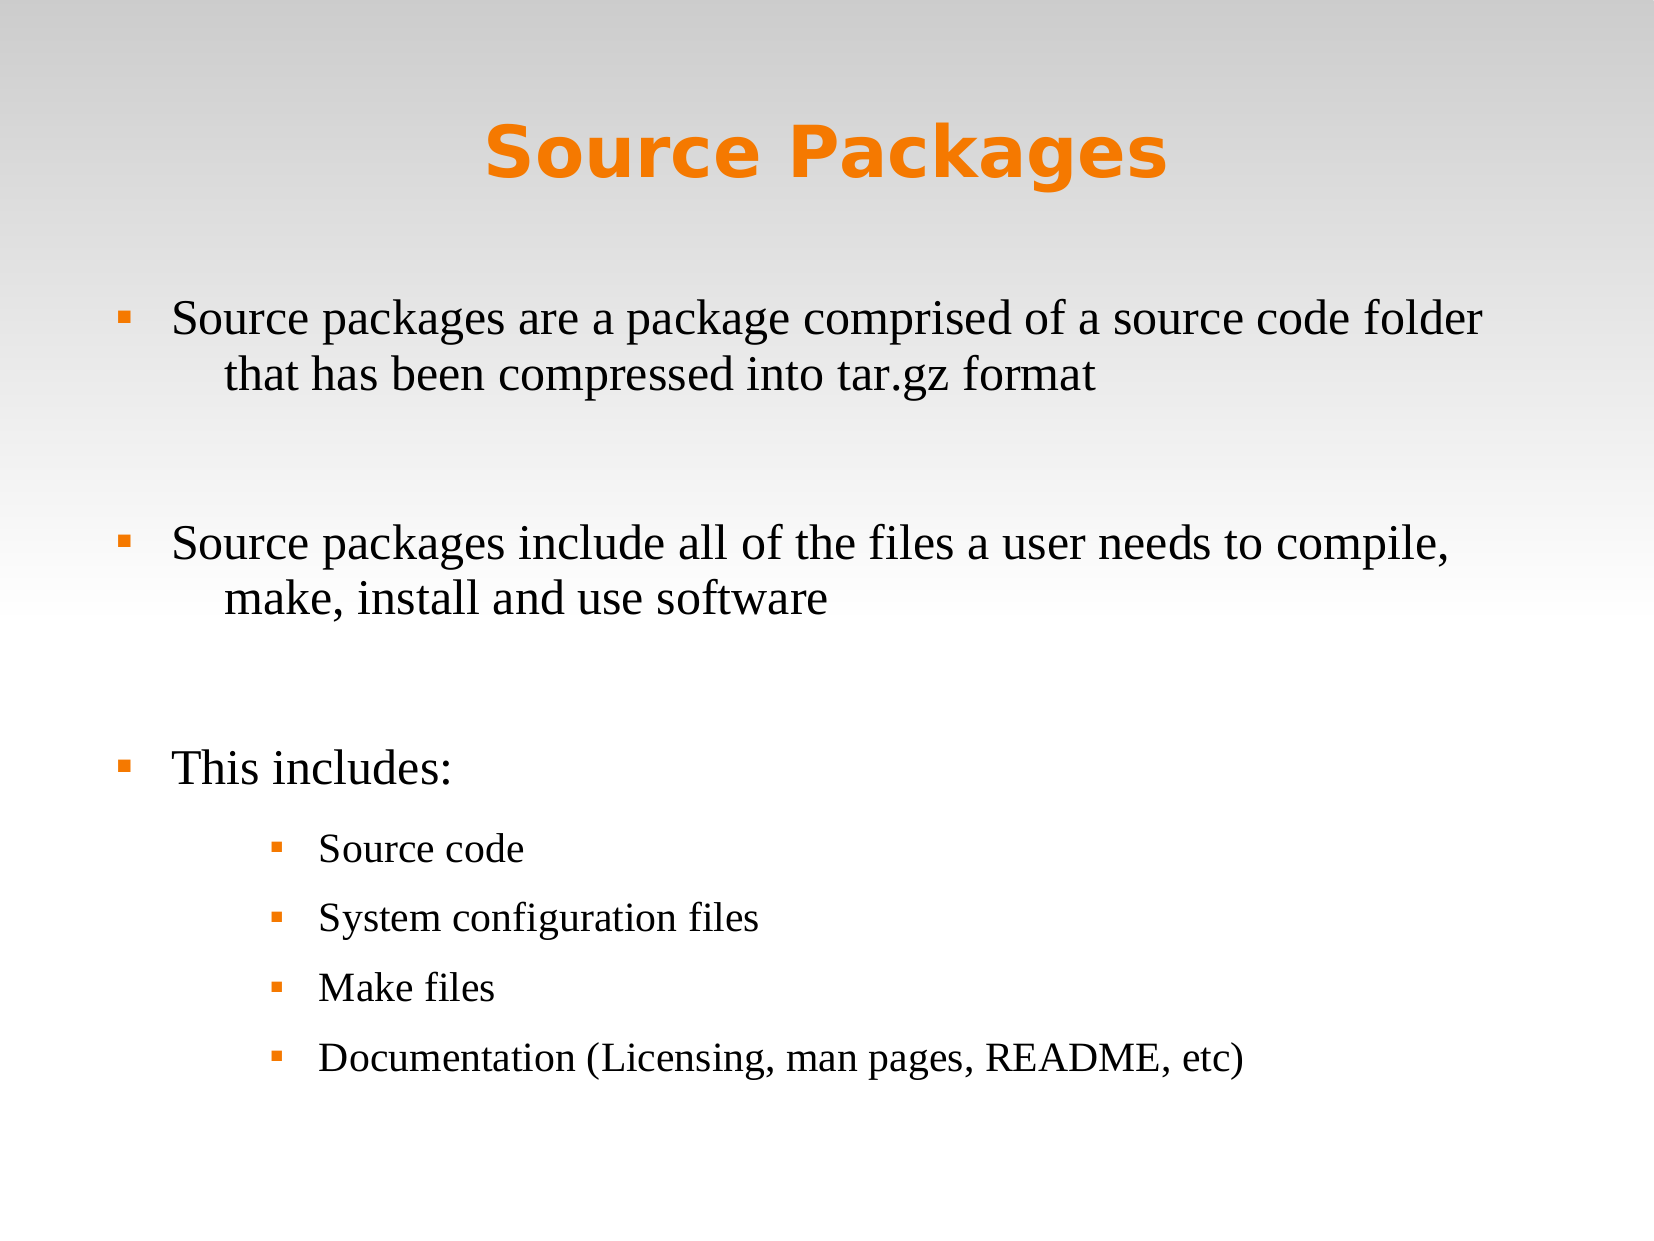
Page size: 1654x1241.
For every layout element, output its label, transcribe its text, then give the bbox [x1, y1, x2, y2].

list Source packages are a package comprised of a source code folder that has been compressed into tar.gz format Source packages include all of the files a user needs to compile, make, install and use software This includes: Source code System configuration files Make files Documentation (Licensing, man pages, README, etc) [82, 290, 1571, 1135]
title Source Packages [82, 49, 1571, 257]
